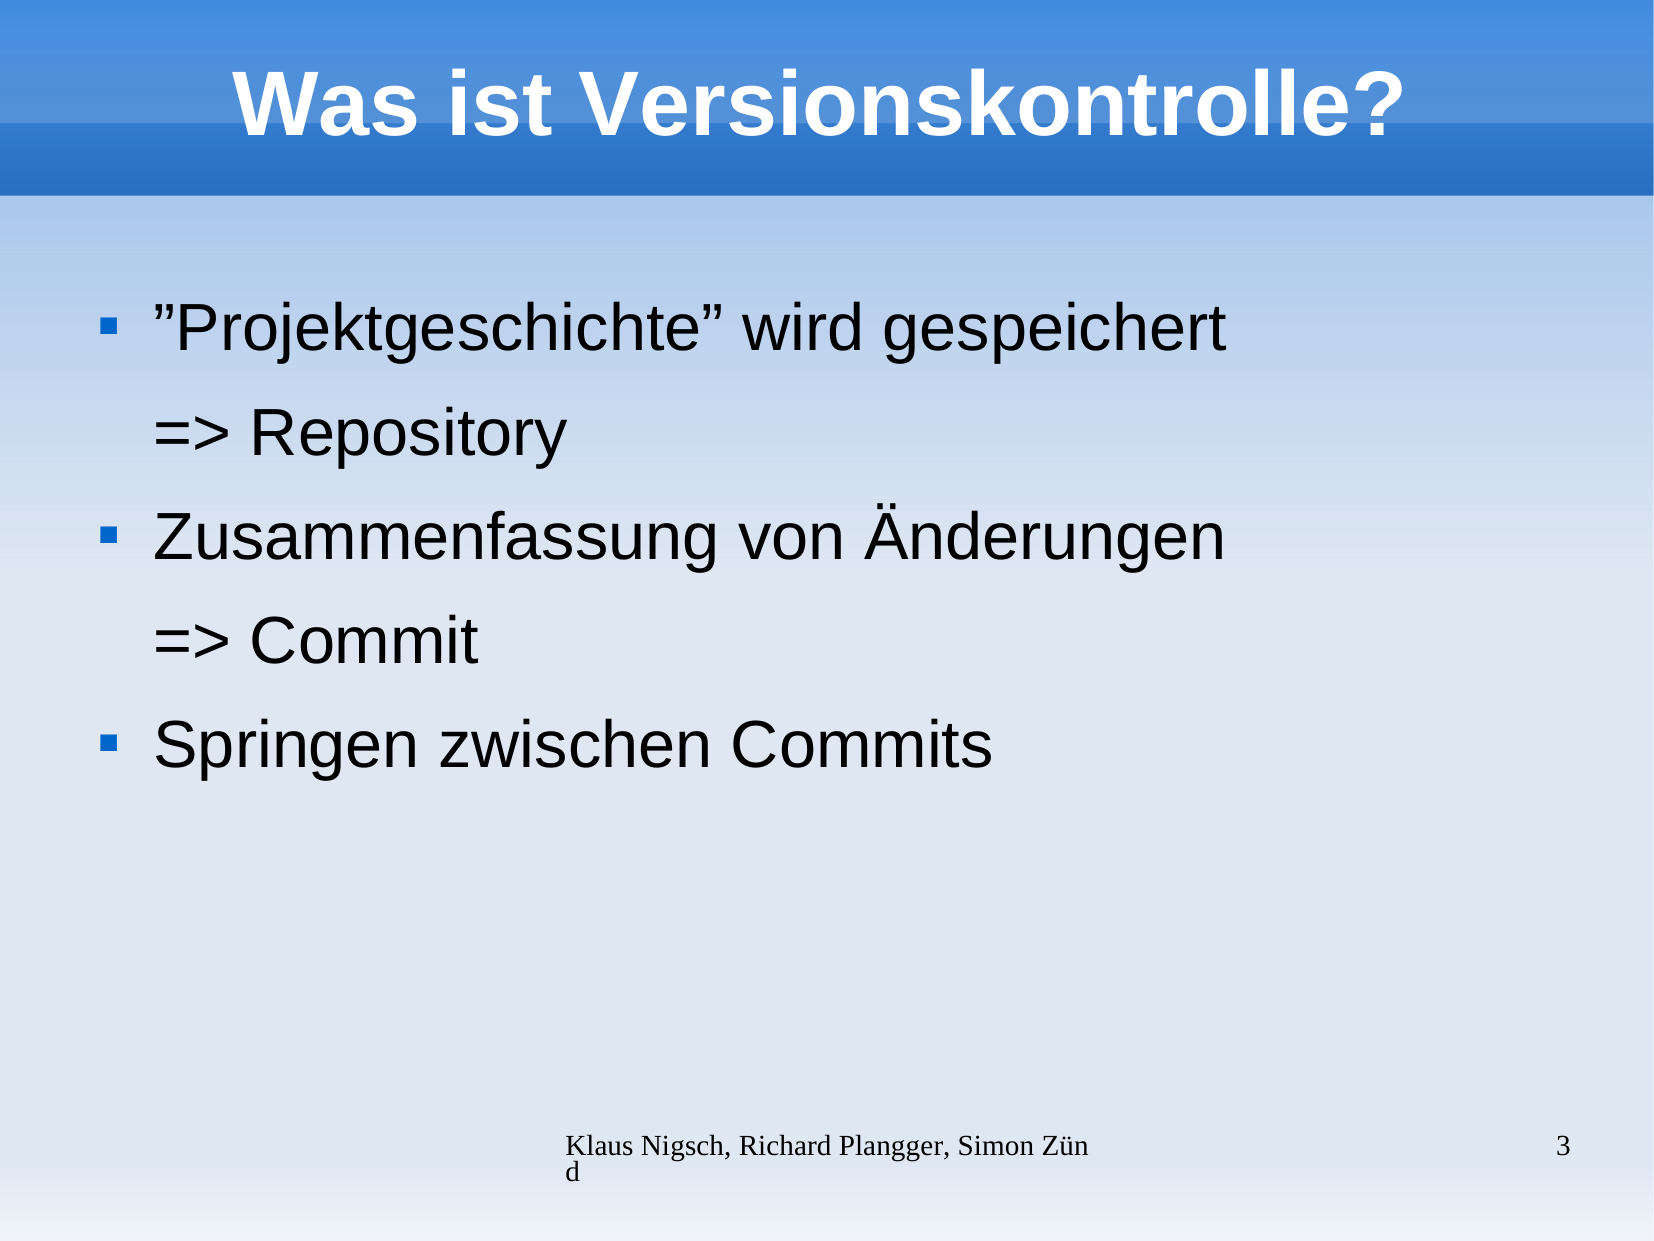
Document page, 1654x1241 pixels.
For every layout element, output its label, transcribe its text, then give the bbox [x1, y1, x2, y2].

list ”Projektgeschichte” wird gespeichert => Repository Zusammenfassung von Änderungen => Commit Springen zwischen Commits [82, 290, 1571, 1094]
title Was ist Versionskontrolle? [76, 7, 1565, 200]
picture [0, 0, 1654, 1241]
